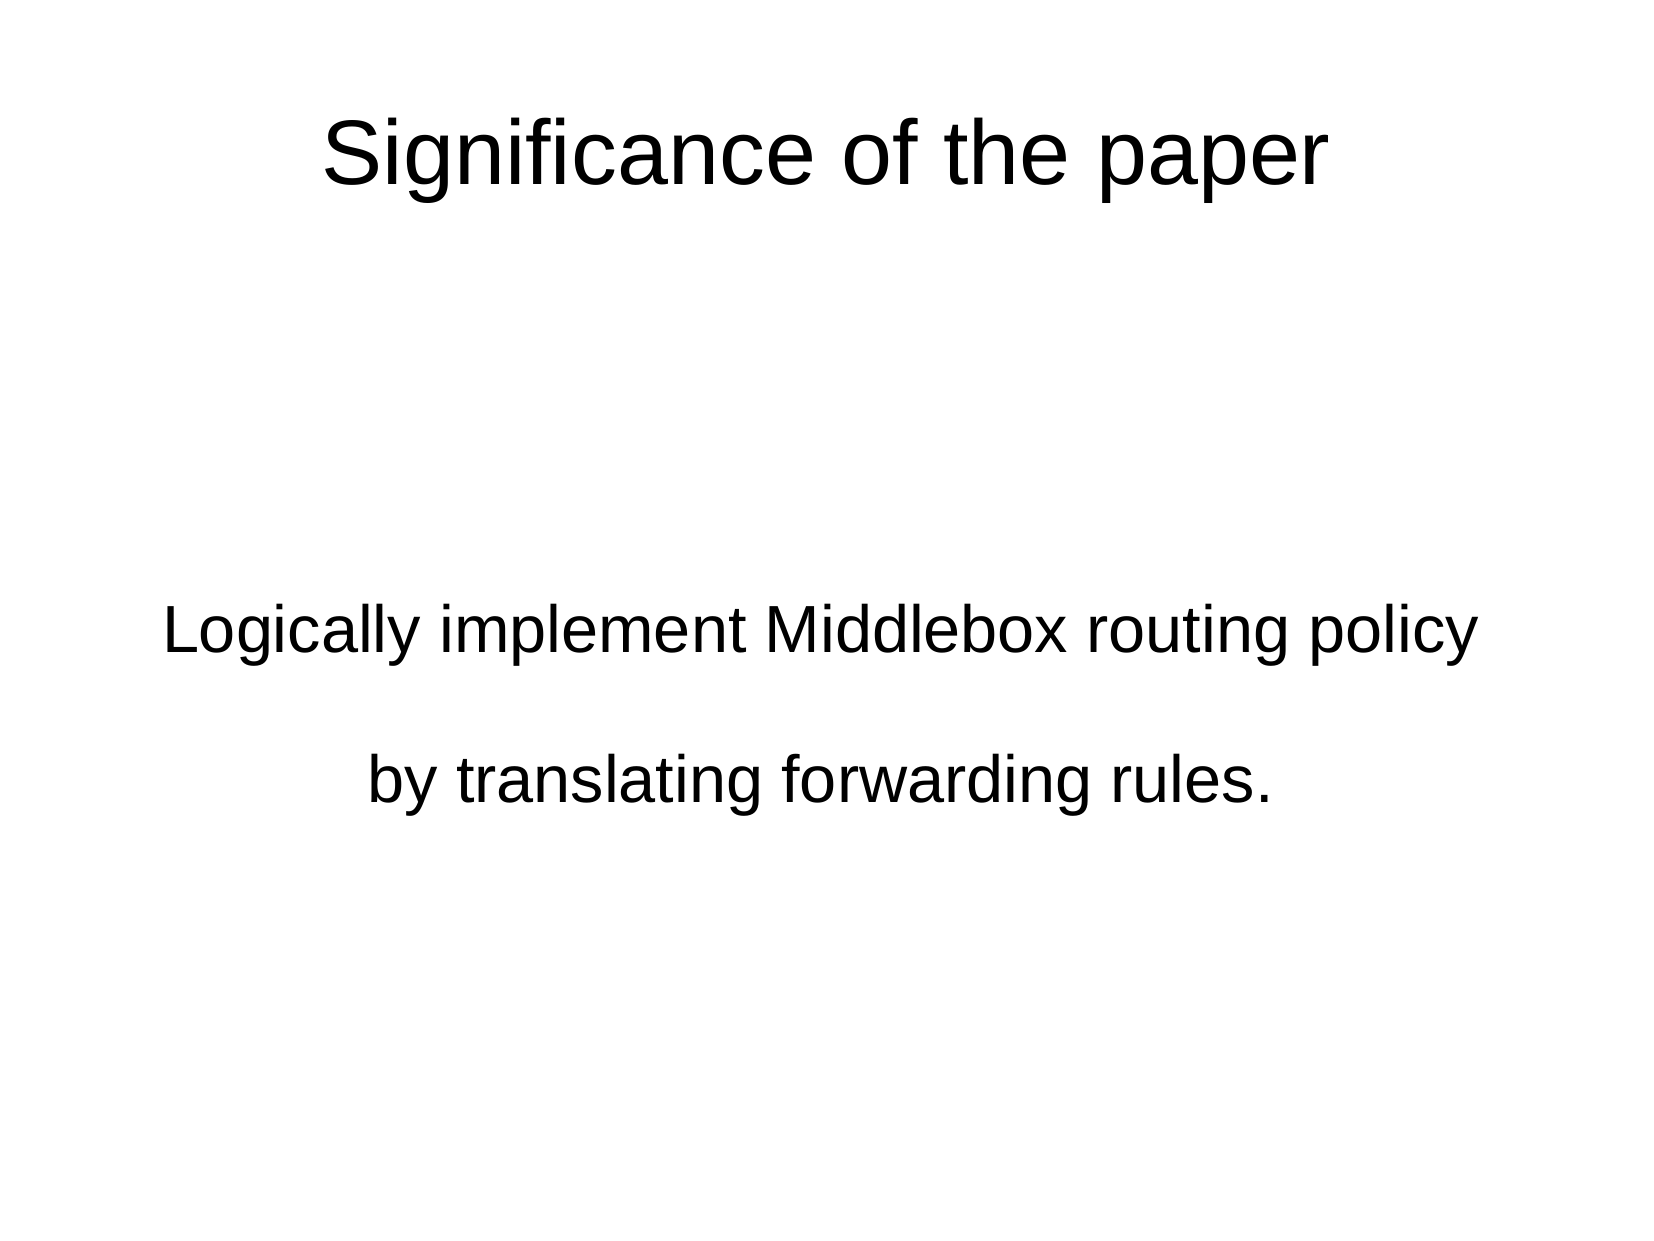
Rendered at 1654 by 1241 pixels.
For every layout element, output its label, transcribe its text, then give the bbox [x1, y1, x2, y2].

subtitle Logically implement Middlebox routing policy by translating forwarding rules. [76, 295, 1565, 1114]
title Significance of the paper [82, 49, 1571, 257]
